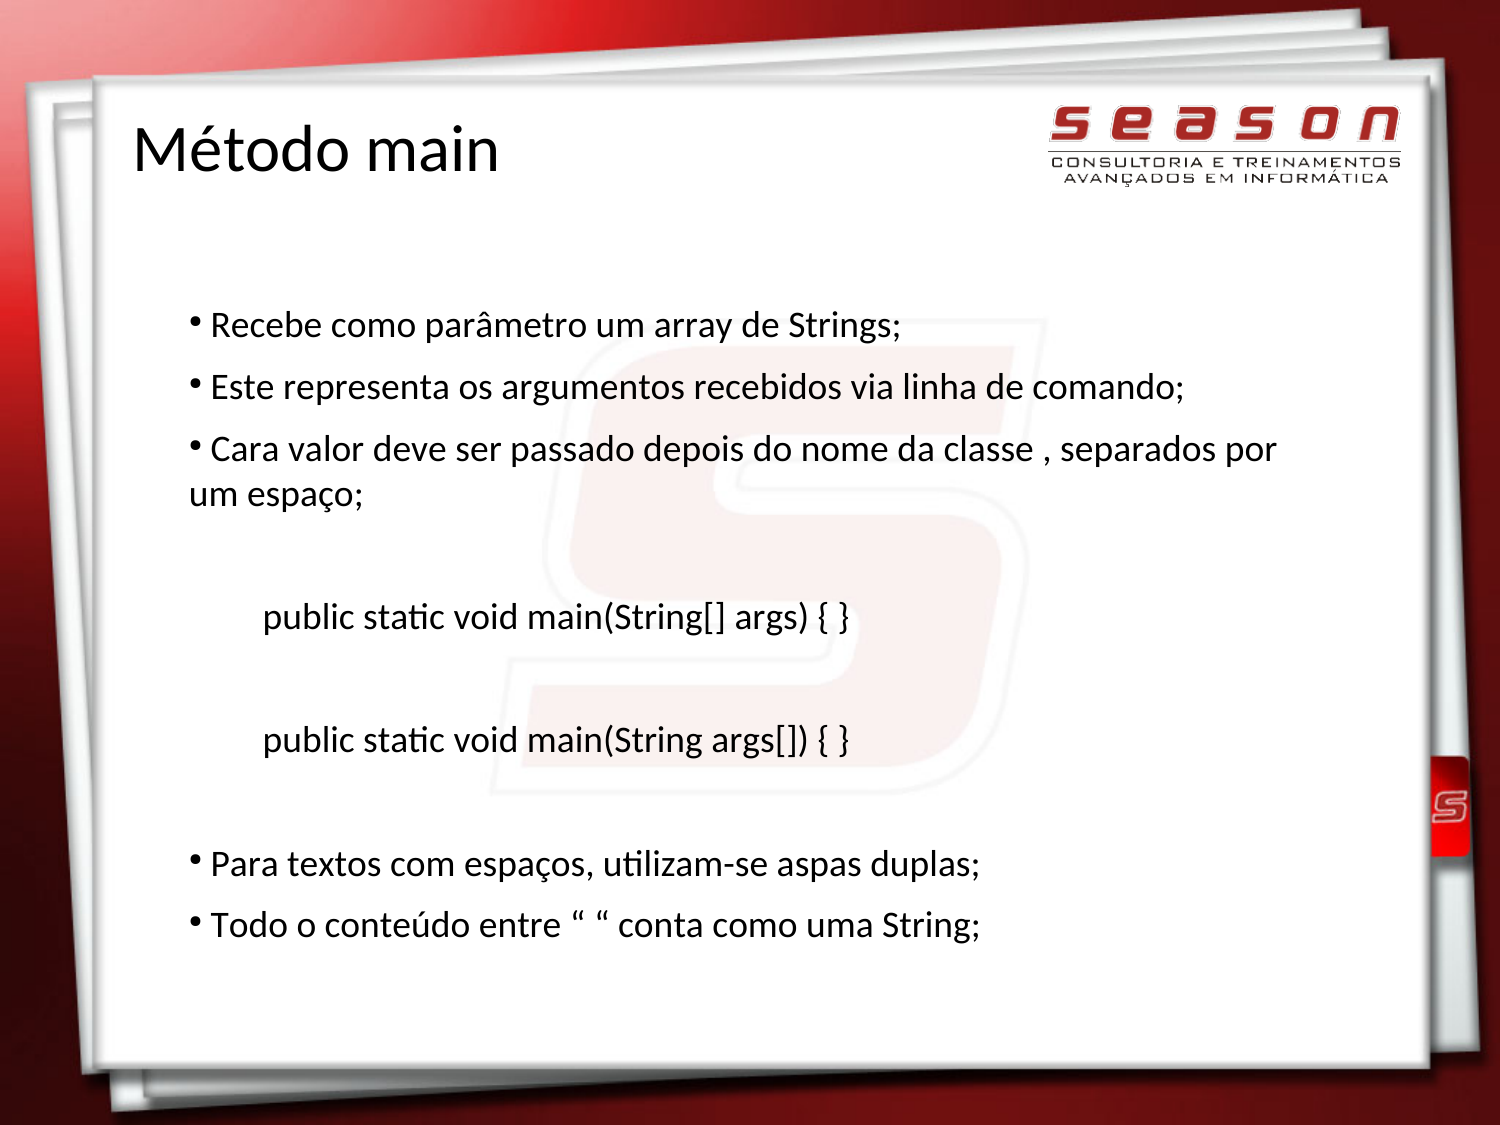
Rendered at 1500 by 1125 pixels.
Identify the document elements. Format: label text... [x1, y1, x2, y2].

picture [0, 0, 1500, 1125]
text_box Recebe como parâmetro um array de Strings; Este representa os argumentos recebidos via linha de comando; Cara valor deve ser passado depois do nome da classe , separados por um espaço; public static void main(String[] args) { } public static void main(String args[]) { } Para textos com espaços, utilizam-se aspas duplas; Todo o conteúdo entre “ “ conta como uma String; [188, 274, 1323, 972]
title Método main [118, 33, 1394, 257]
